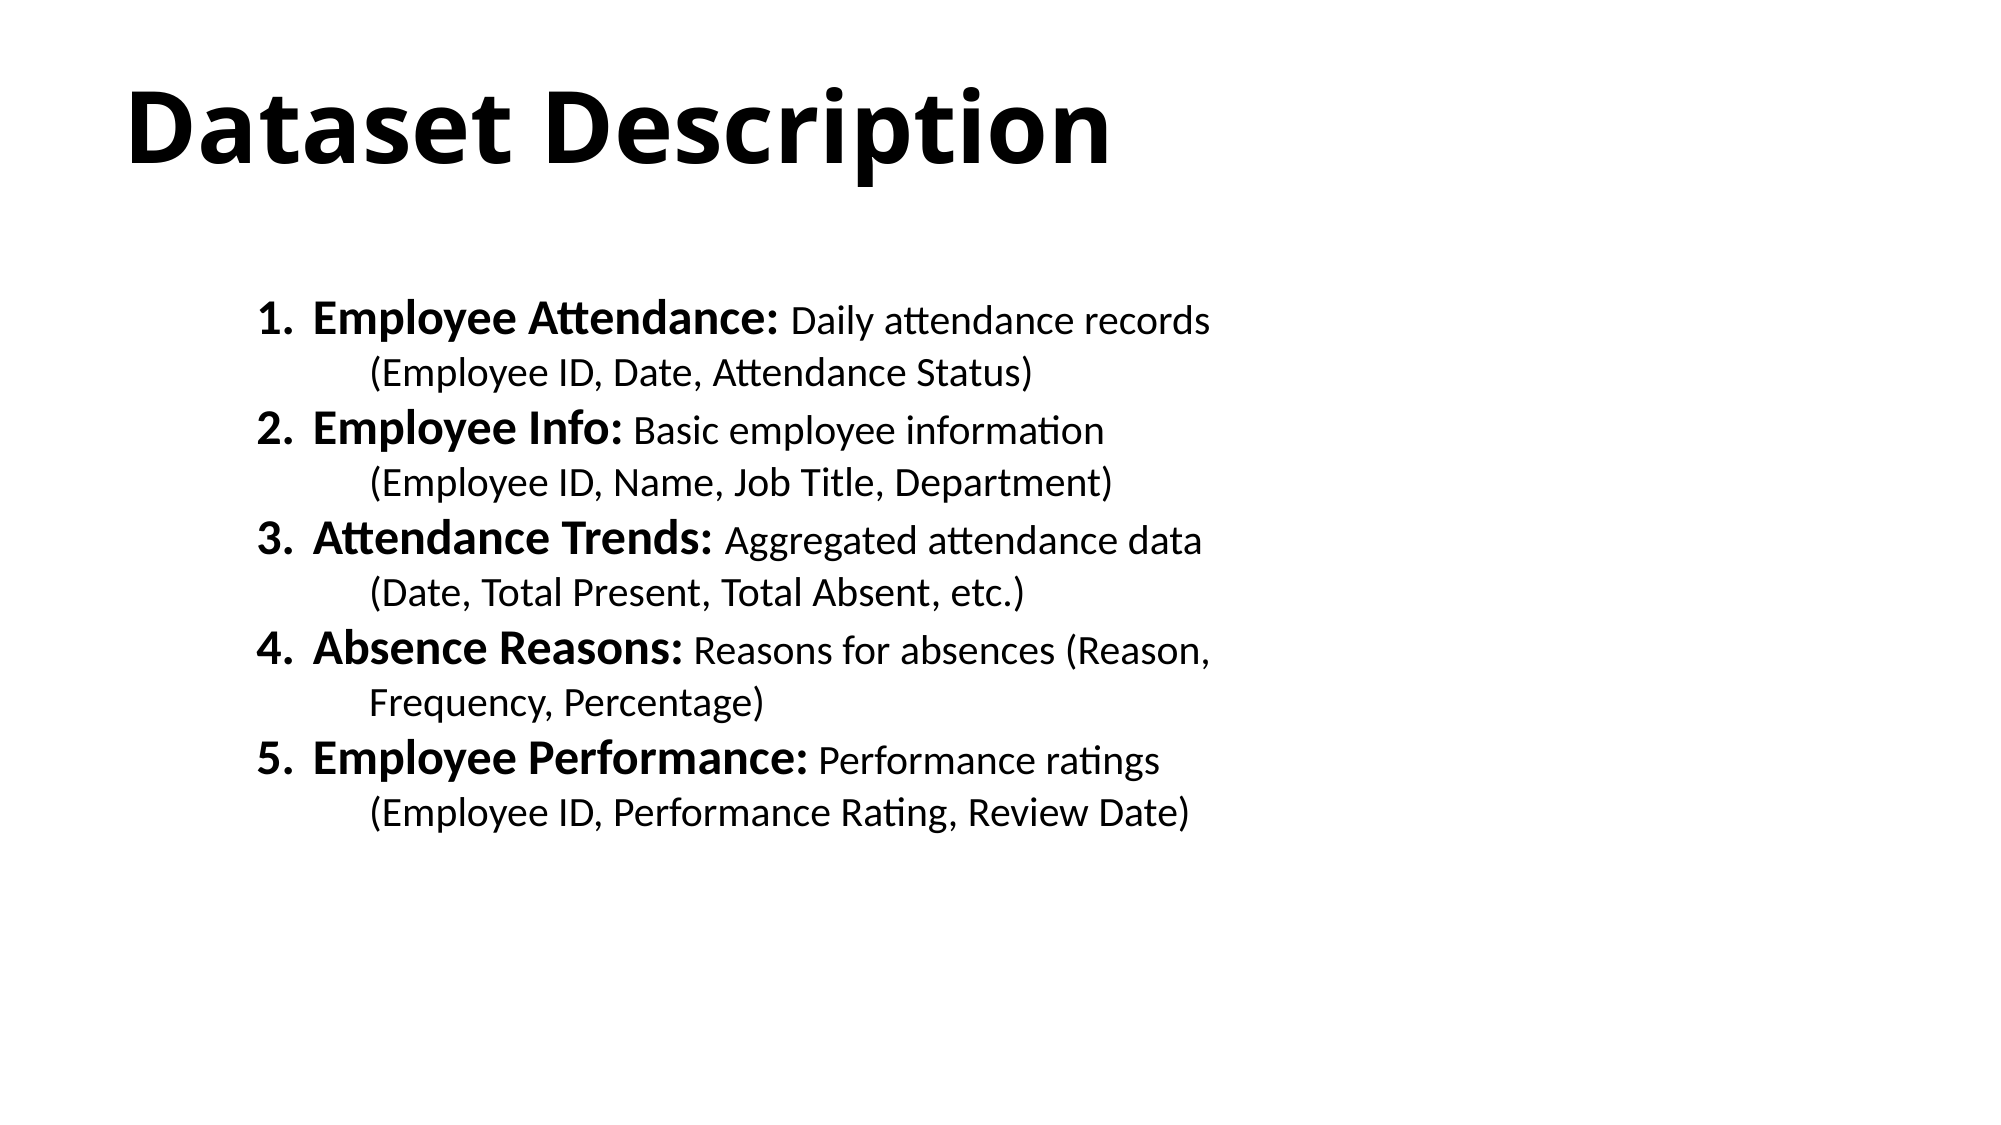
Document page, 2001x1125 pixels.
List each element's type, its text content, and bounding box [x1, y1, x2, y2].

title Dataset Description [123, 63, 1877, 188]
text_box Employee Attendance: Daily attendance records (Employee ID, Date, Attendance Status) Employee Info: Basic employee information (Employee ID, Name, Job Title, Department) Attendance Trends: Aggregated attendance data (Date, Total Present, Total Absent, etc.) Absence Reasons: Reasons for absences (Reason, Frequency, Percentage) Employee Performance: Performance ratings (Employee ID, Performance Rating, Review Date) [241, 277, 1243, 848]
